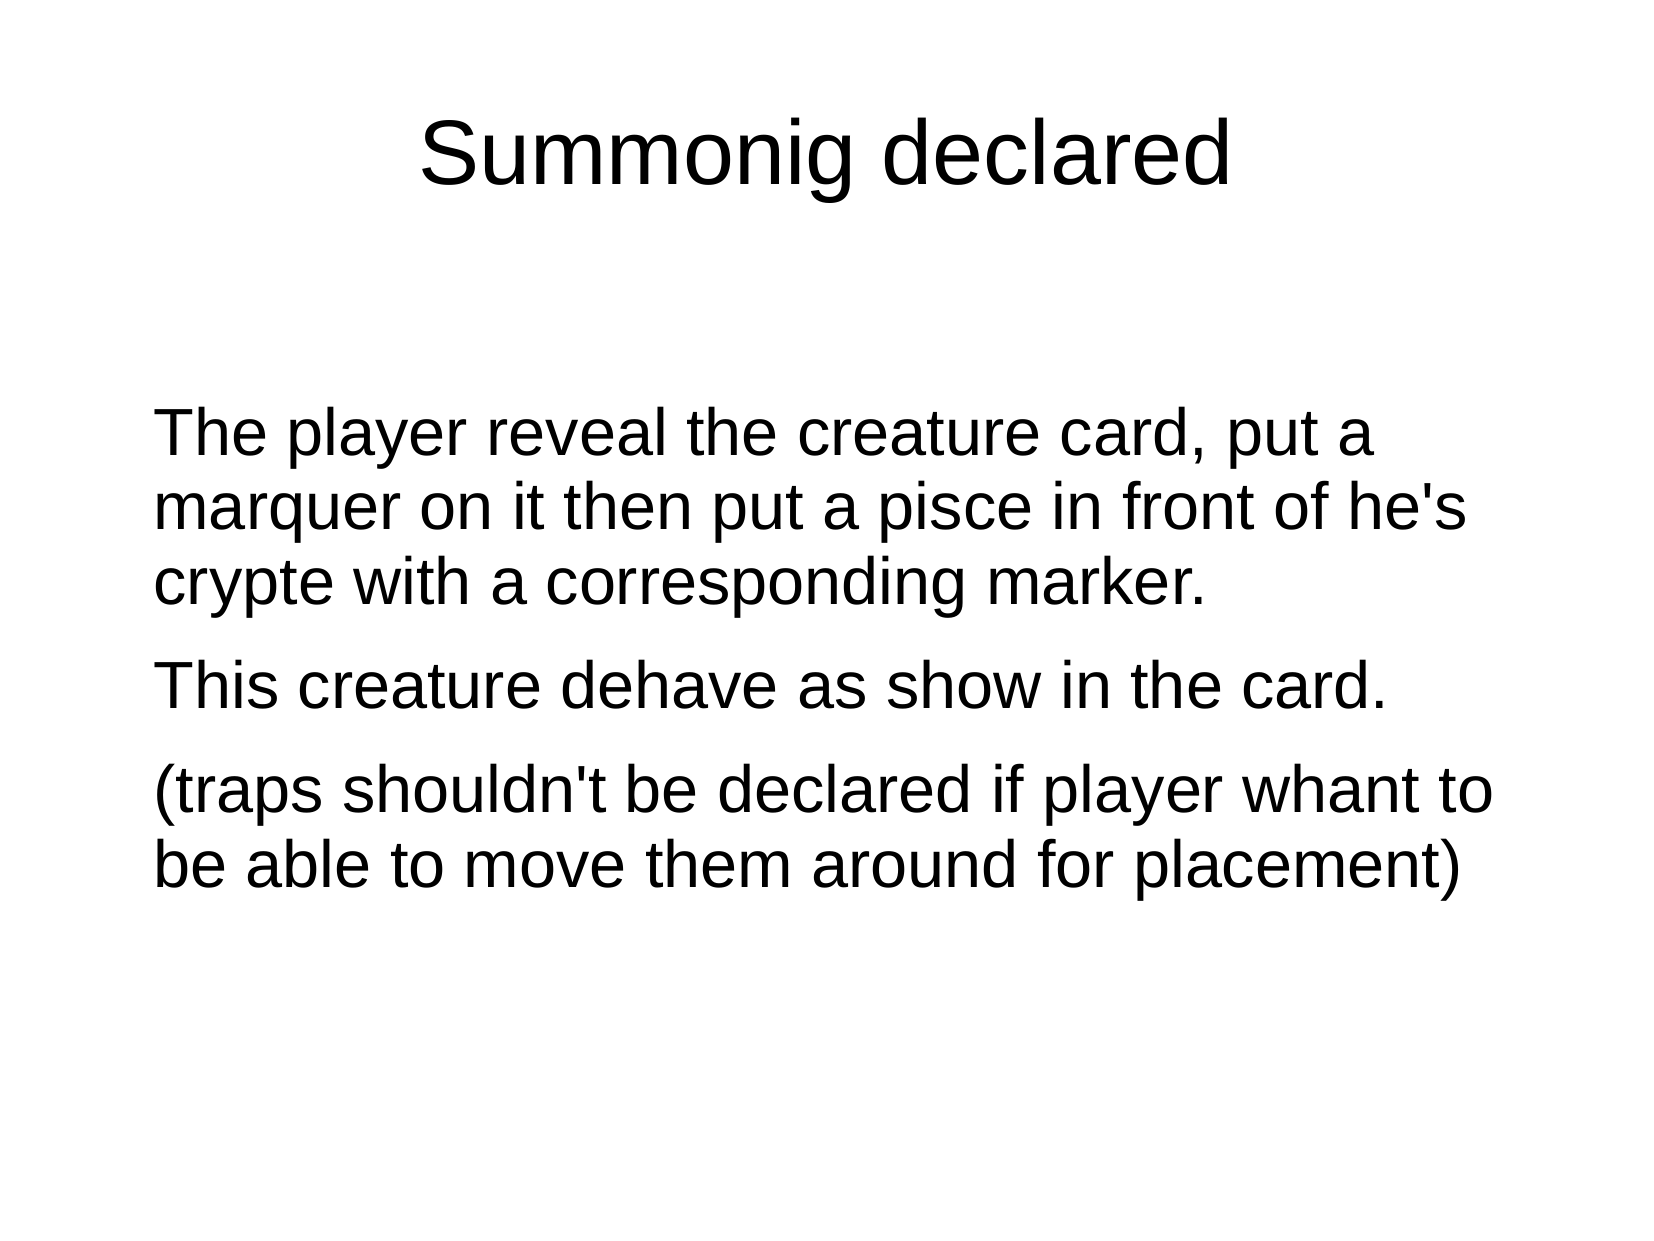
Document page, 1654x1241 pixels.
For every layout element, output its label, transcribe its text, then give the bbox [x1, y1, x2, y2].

list The player reveal the creature card, put a marquer on it then put a pisce in front of he's crypte with a corresponding marker. This creature dehave as show in the card. (traps shouldn't be declared if player whant to be able to move them around for placement) [82, 290, 1571, 1109]
title Summonig declared [82, 49, 1571, 257]
